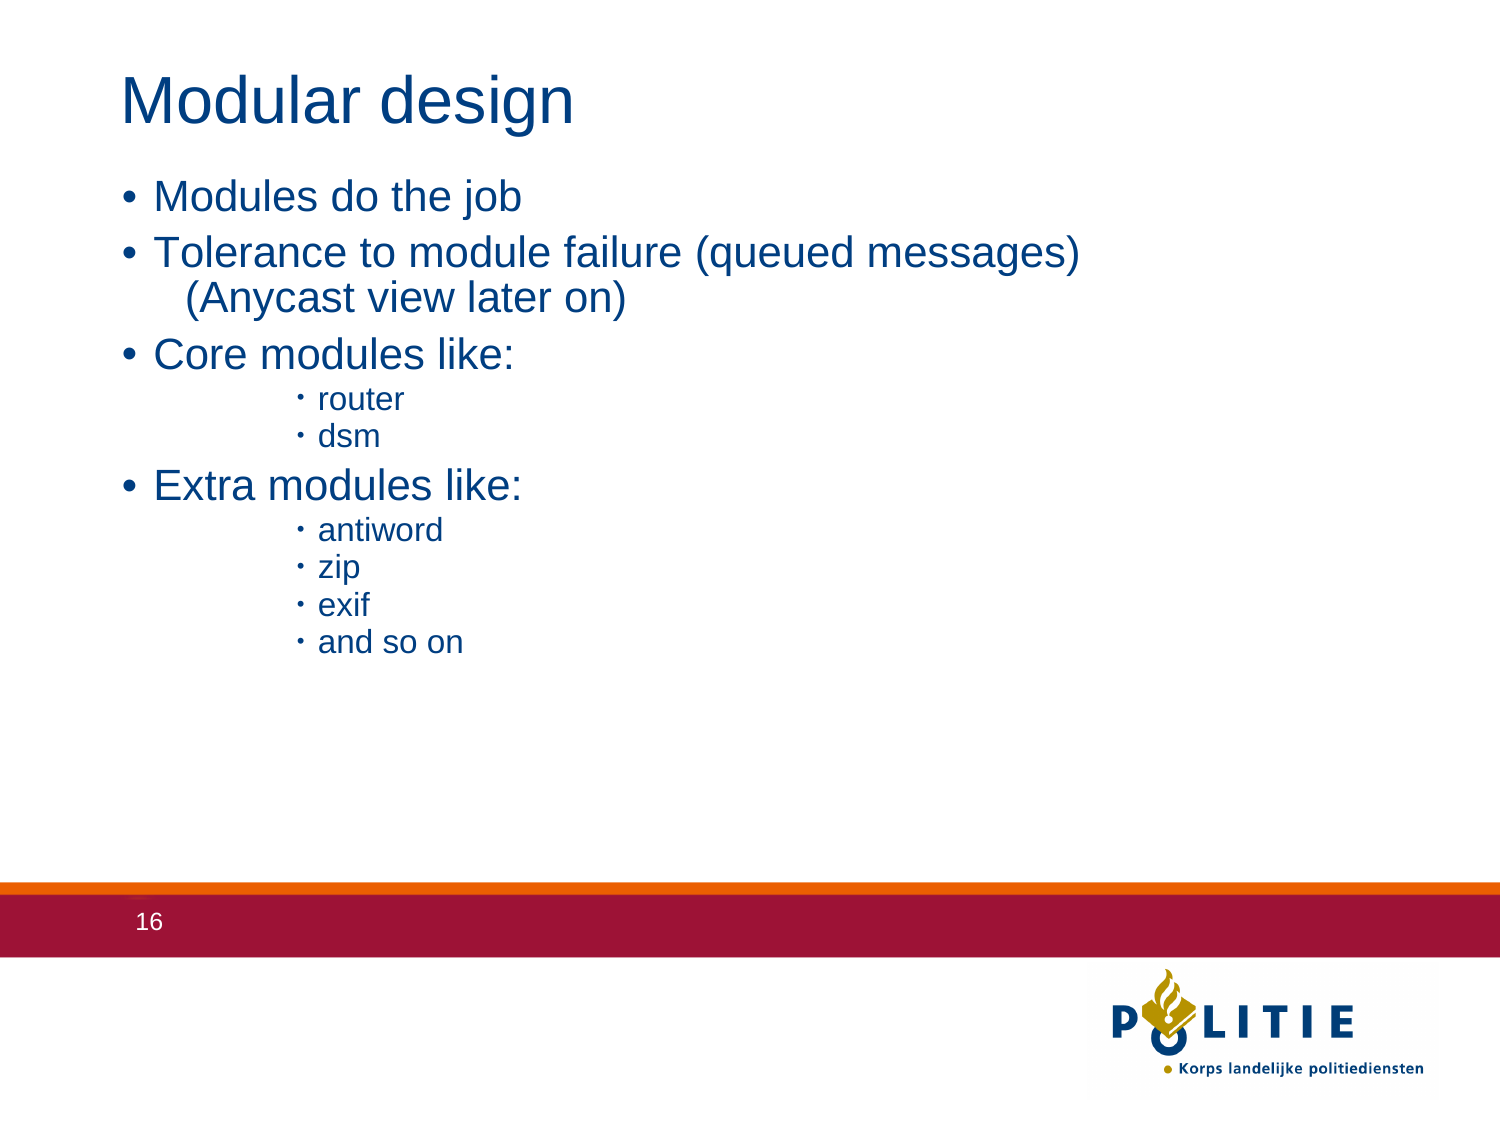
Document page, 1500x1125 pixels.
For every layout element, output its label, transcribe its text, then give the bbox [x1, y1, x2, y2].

picture [0, 0, 1500, 1125]
title Modular design [120, 46, 1346, 160]
list Modules do the job Tolerance to module failure (queued messages) (Anycast view later on) Core modules like: router dsm Extra modules like: antiword zip exif and so on [121, 174, 1351, 851]
